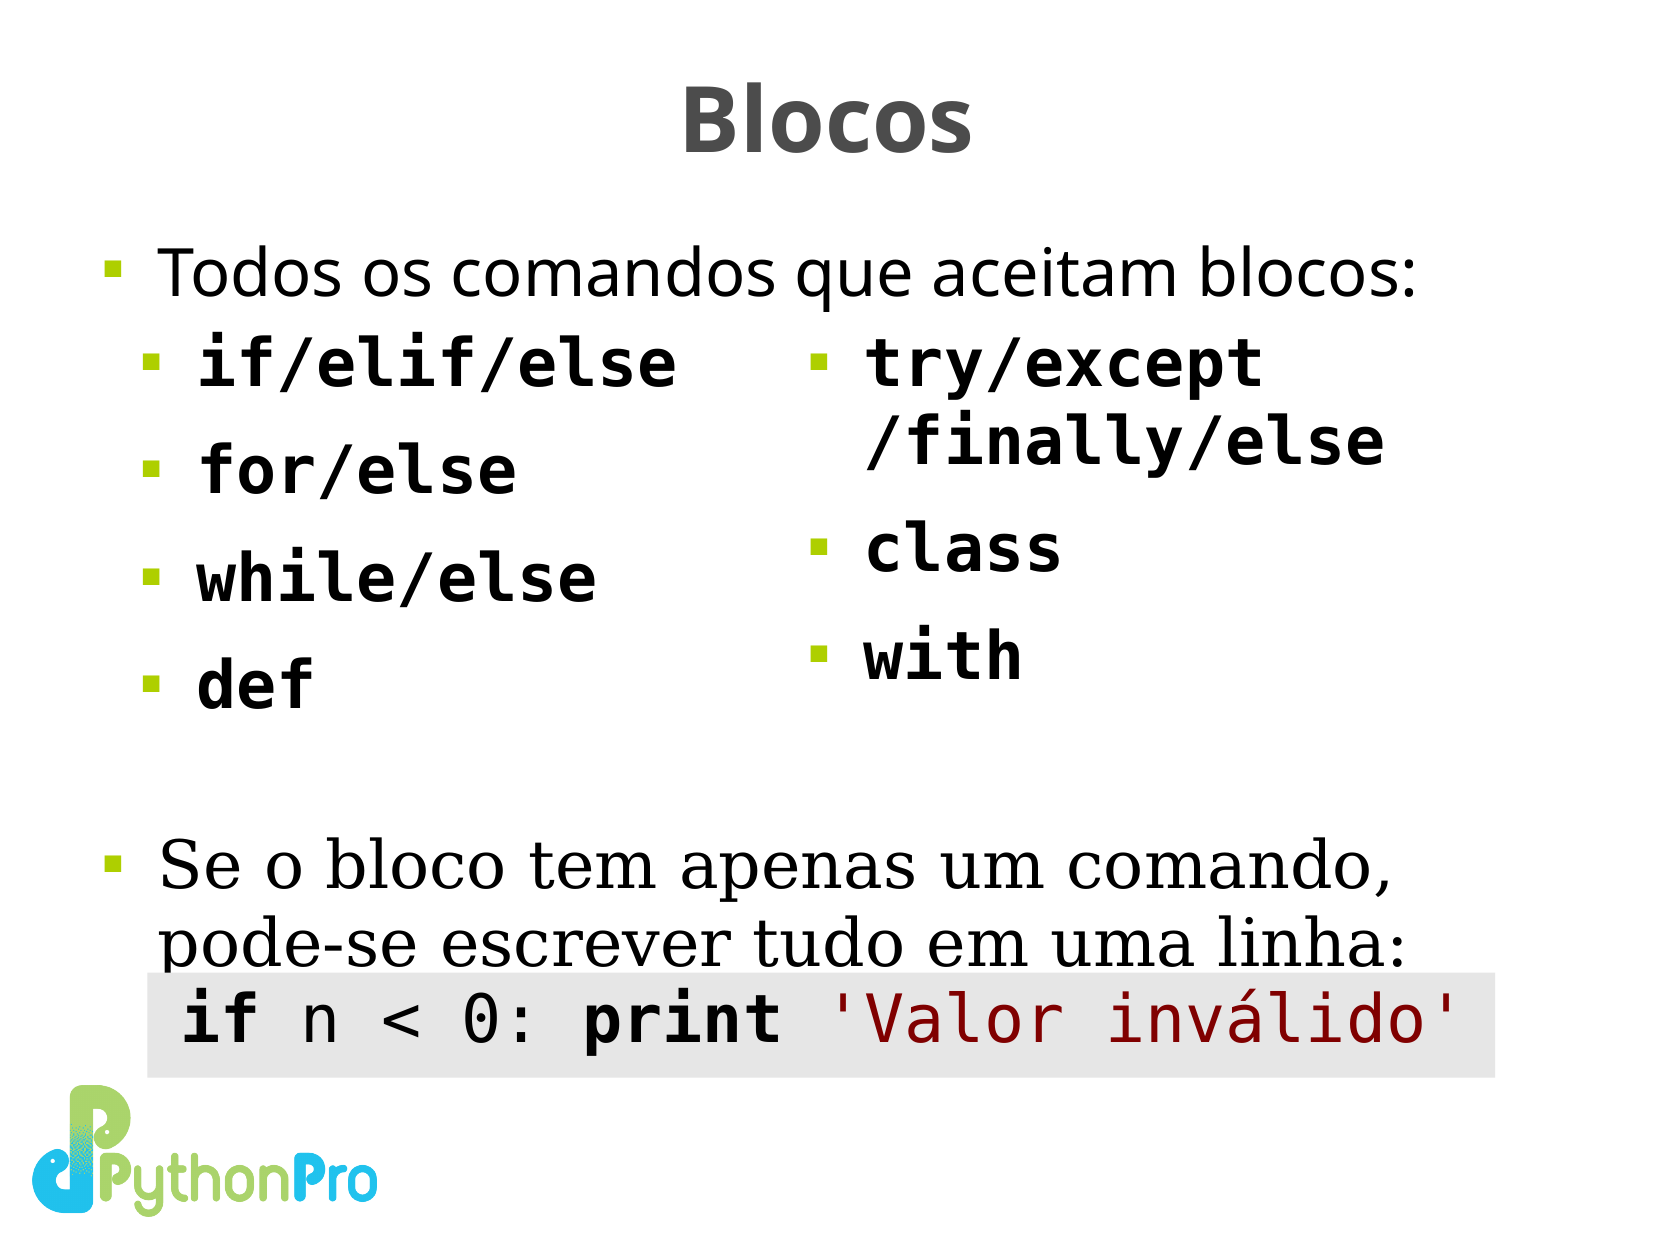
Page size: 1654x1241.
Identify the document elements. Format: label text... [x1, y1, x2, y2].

title Blocos [82, 13, 1571, 222]
picture [32, 1085, 377, 1217]
list try/except /finally/else class with [792, 324, 1617, 696]
text_box if n < 0: print 'Valor inválido' [147, 972, 1496, 1078]
list if/elif/else for/else while/else def [125, 324, 713, 725]
list Todos os comandos que aceitam blocos: Se o bloco tem apenas um comando, pode-se escrever tudo em uma linha: [86, 225, 1595, 1088]
